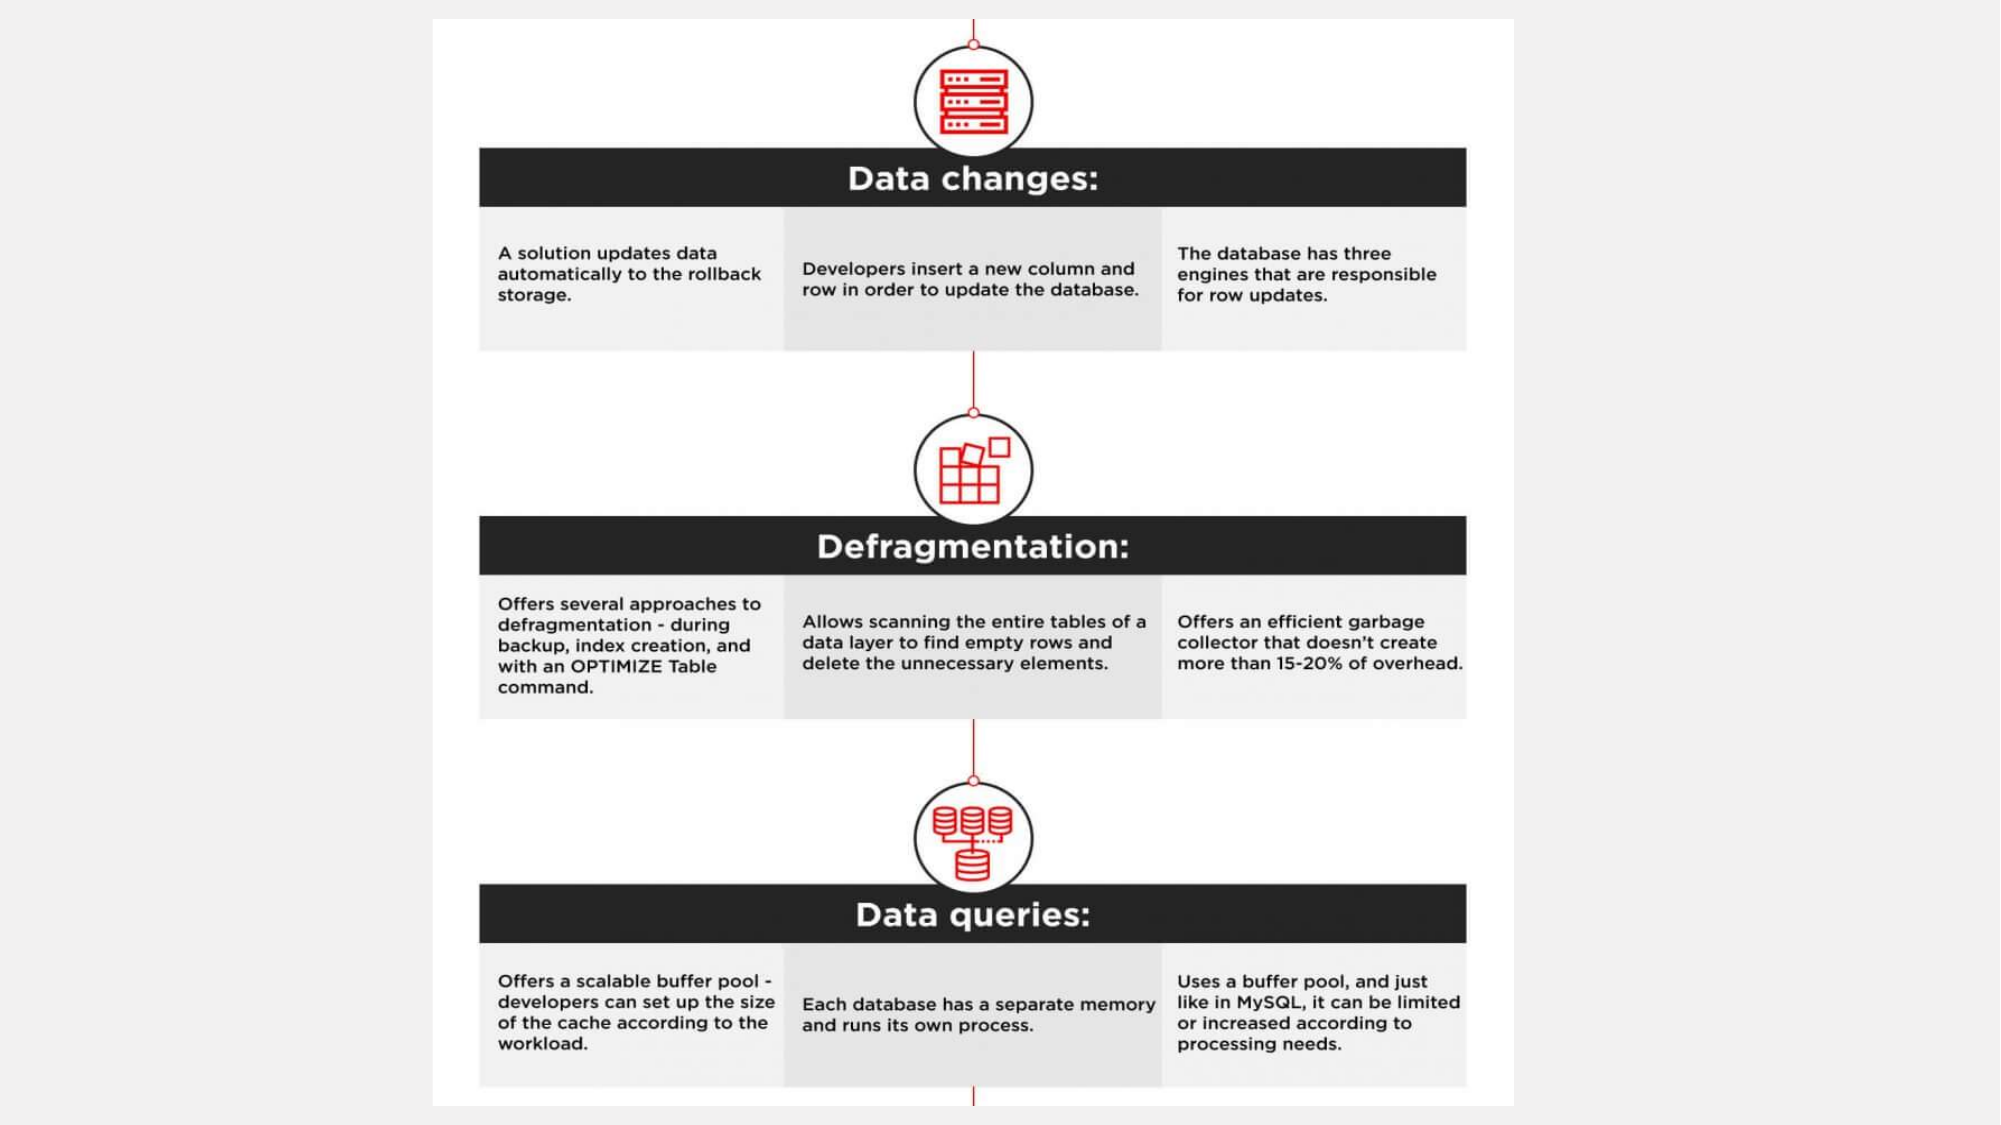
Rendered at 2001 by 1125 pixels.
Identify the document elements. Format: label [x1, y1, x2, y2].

picture [432, 19, 1514, 1106]
